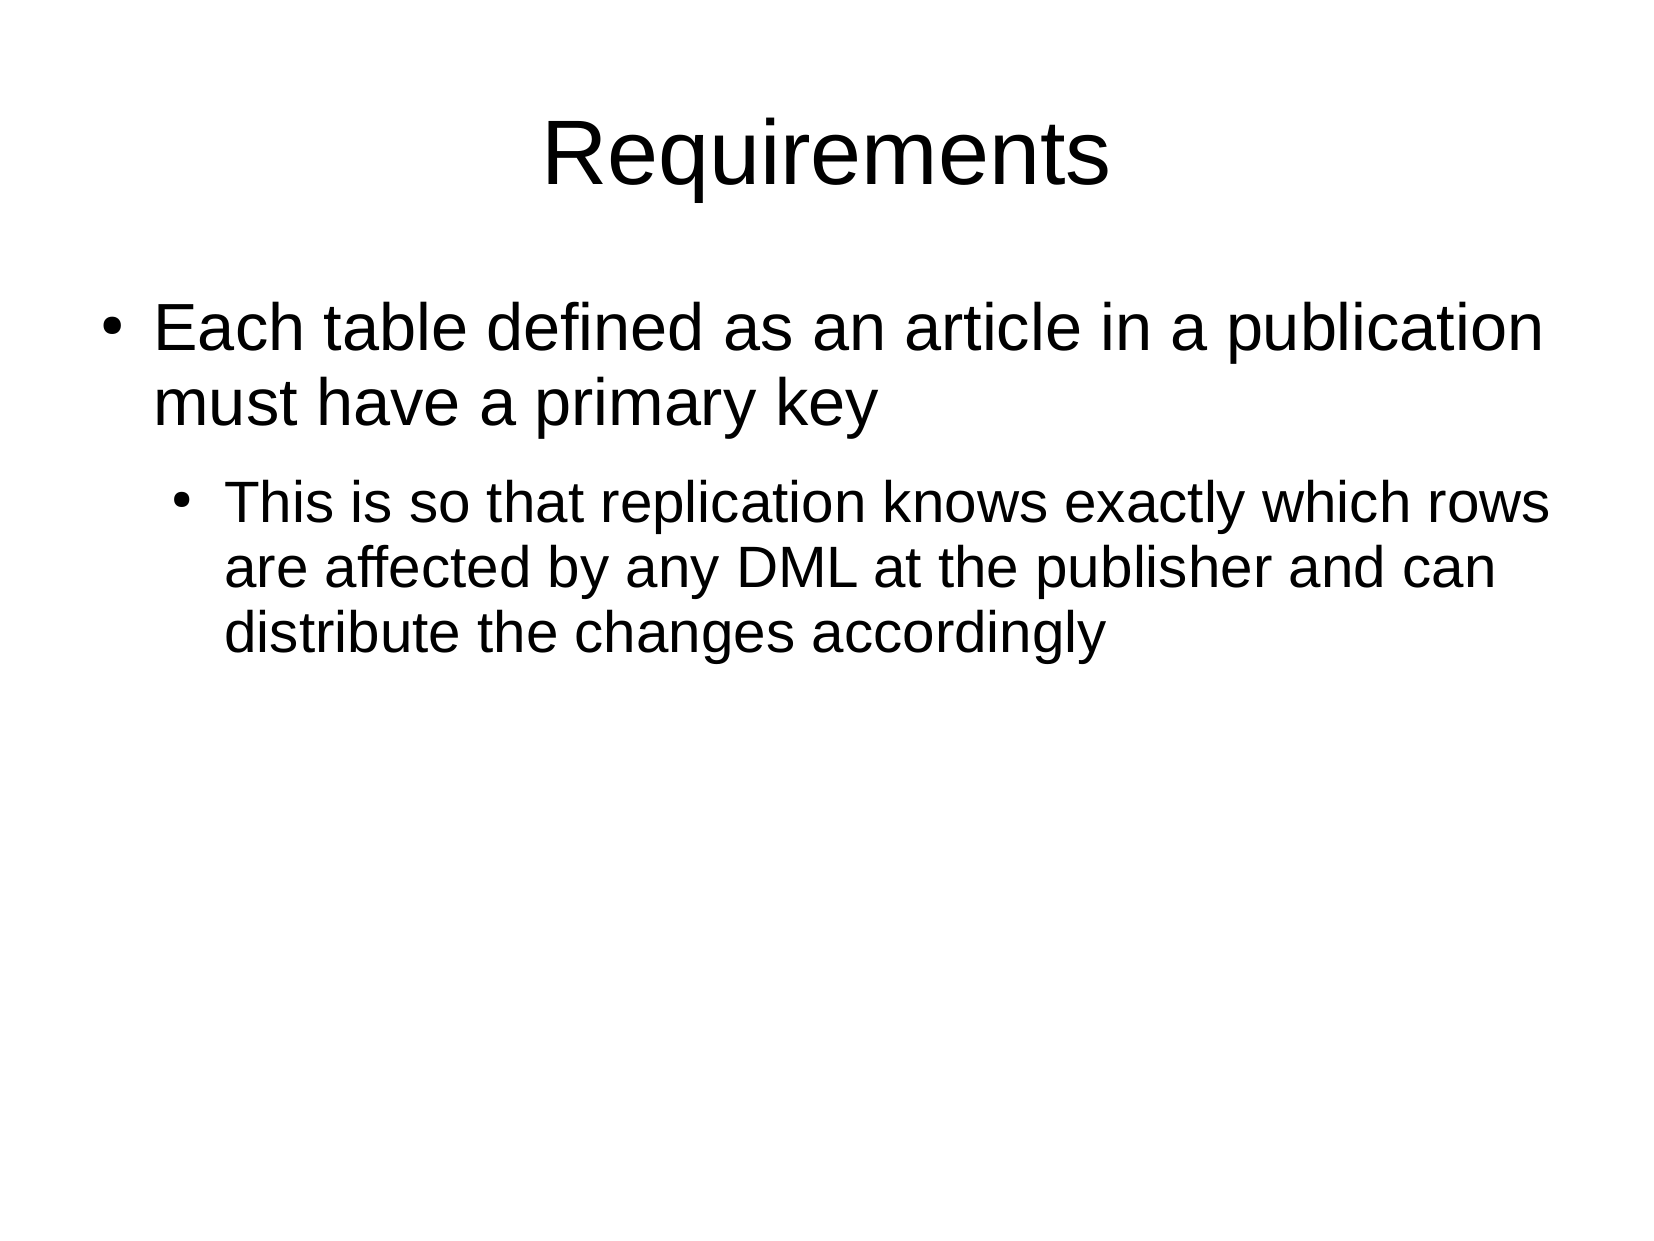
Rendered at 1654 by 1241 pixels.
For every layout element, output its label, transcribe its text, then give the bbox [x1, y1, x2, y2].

list Each table defined as an article in a publication must have a primary key This is so that replication knows exactly which rows are affected by any DML at the publisher and can distribute the changes accordingly [82, 290, 1571, 1109]
title Requirements [82, 49, 1571, 257]
